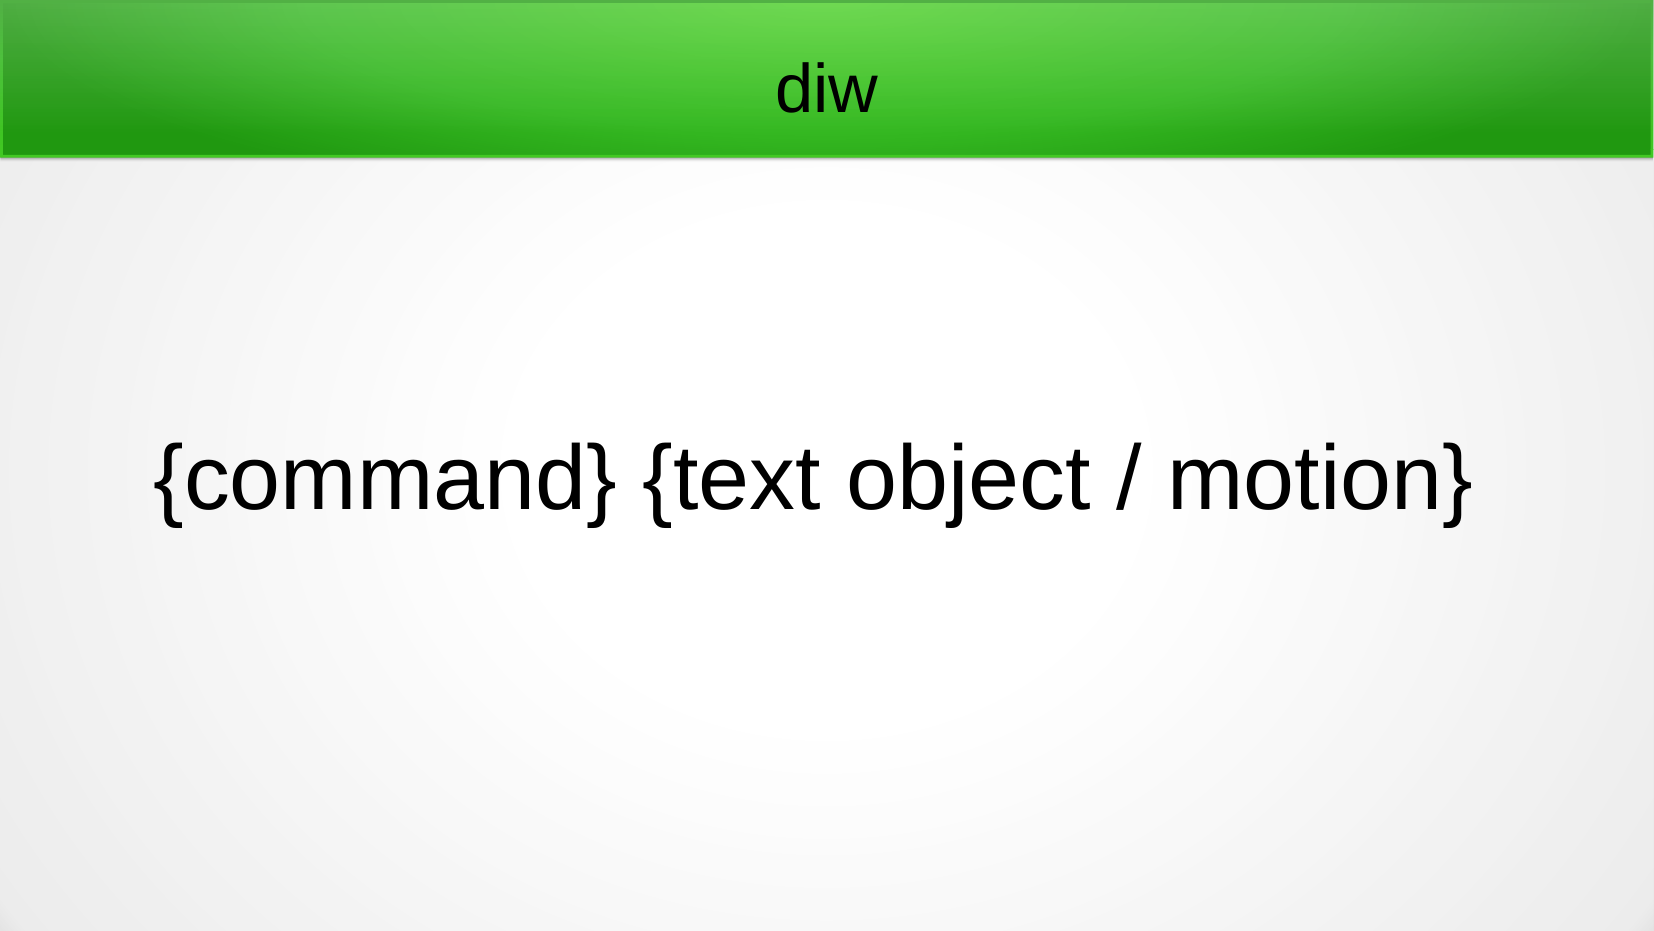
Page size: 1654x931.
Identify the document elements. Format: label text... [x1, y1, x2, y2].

list {command} {text object / motion} [82, 224, 1571, 764]
title diw [82, 35, 1571, 142]
